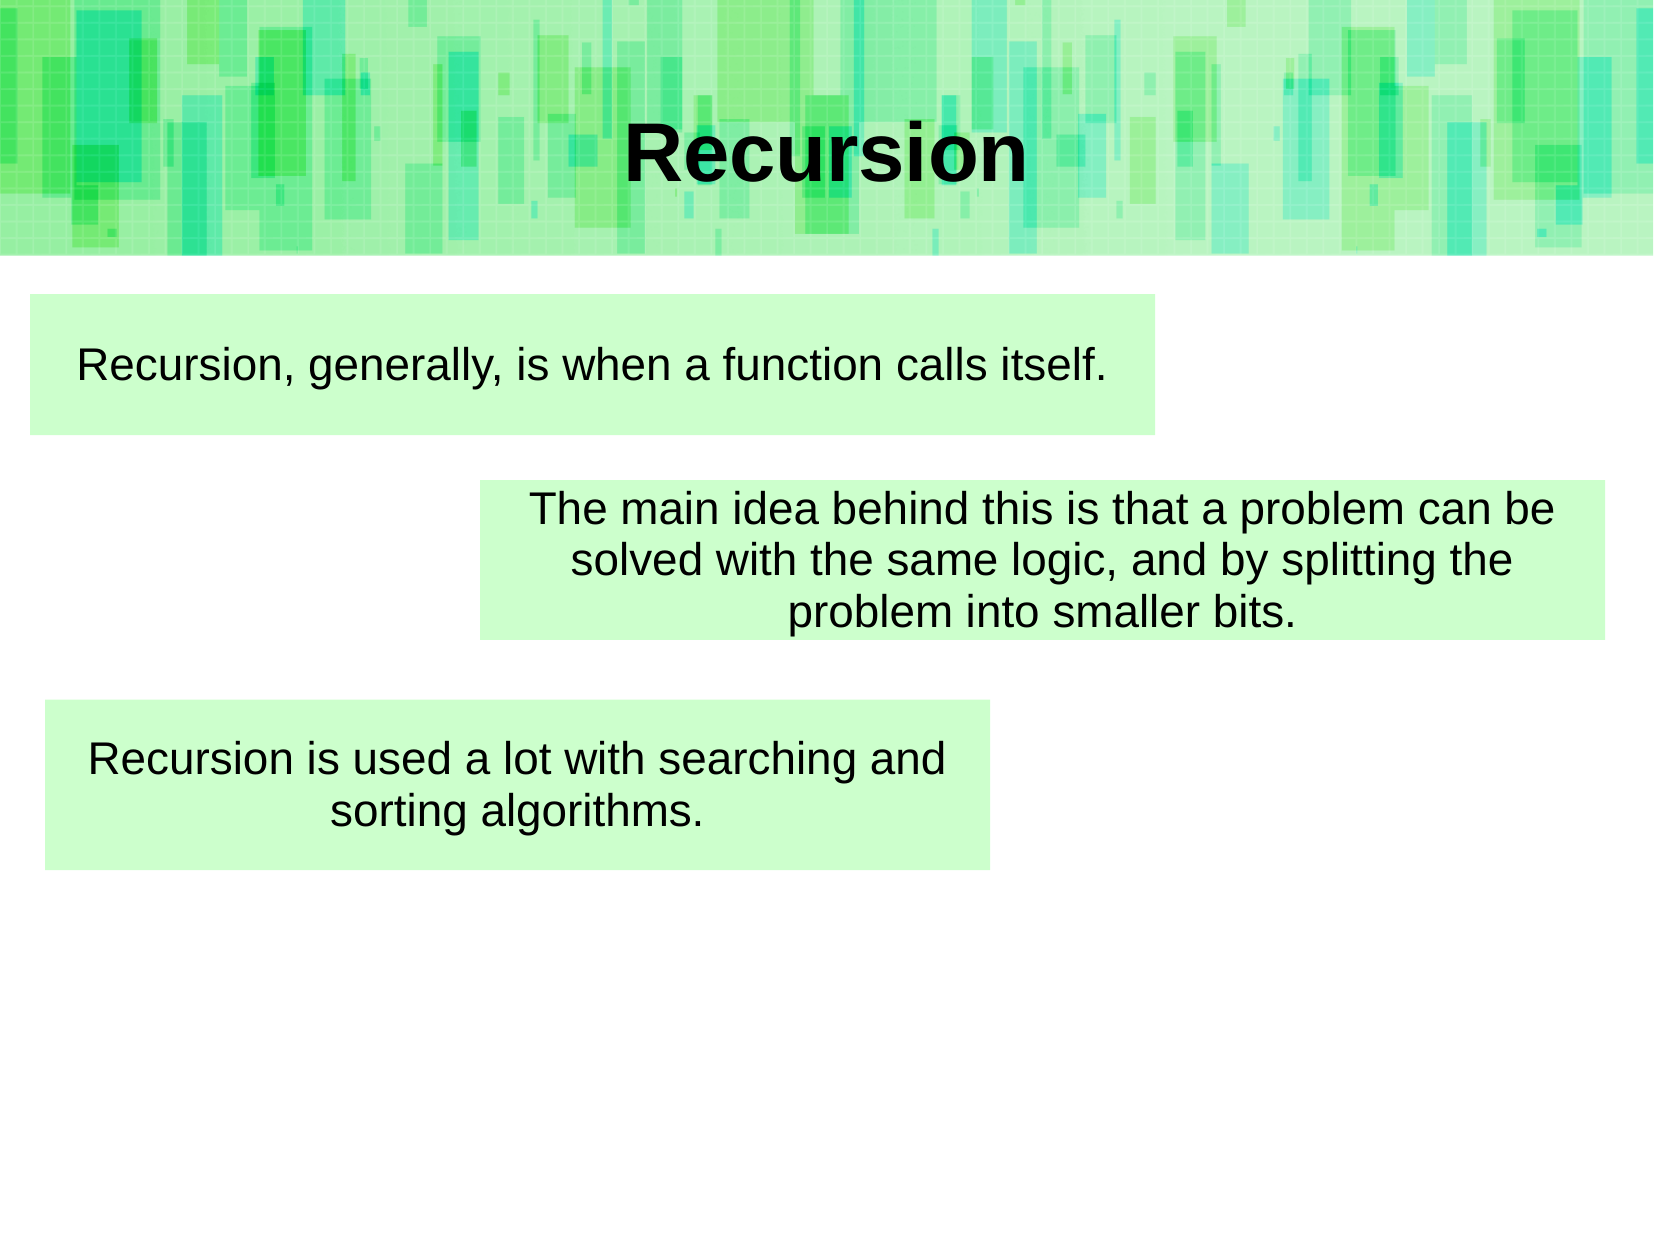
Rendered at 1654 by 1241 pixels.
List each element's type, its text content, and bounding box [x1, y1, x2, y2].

text_box Recursion, generally, is when a function calls itself. [30, 294, 1156, 436]
text_box Recursion is used a lot with searching and sorting algorithms. [45, 699, 991, 871]
picture [0, 0, 1654, 1241]
title Recursion [82, 49, 1571, 257]
text_box The main idea behind this is that a problem can be solved with the same logic, and by splitting the problem into smaller bits. [480, 480, 1606, 640]
